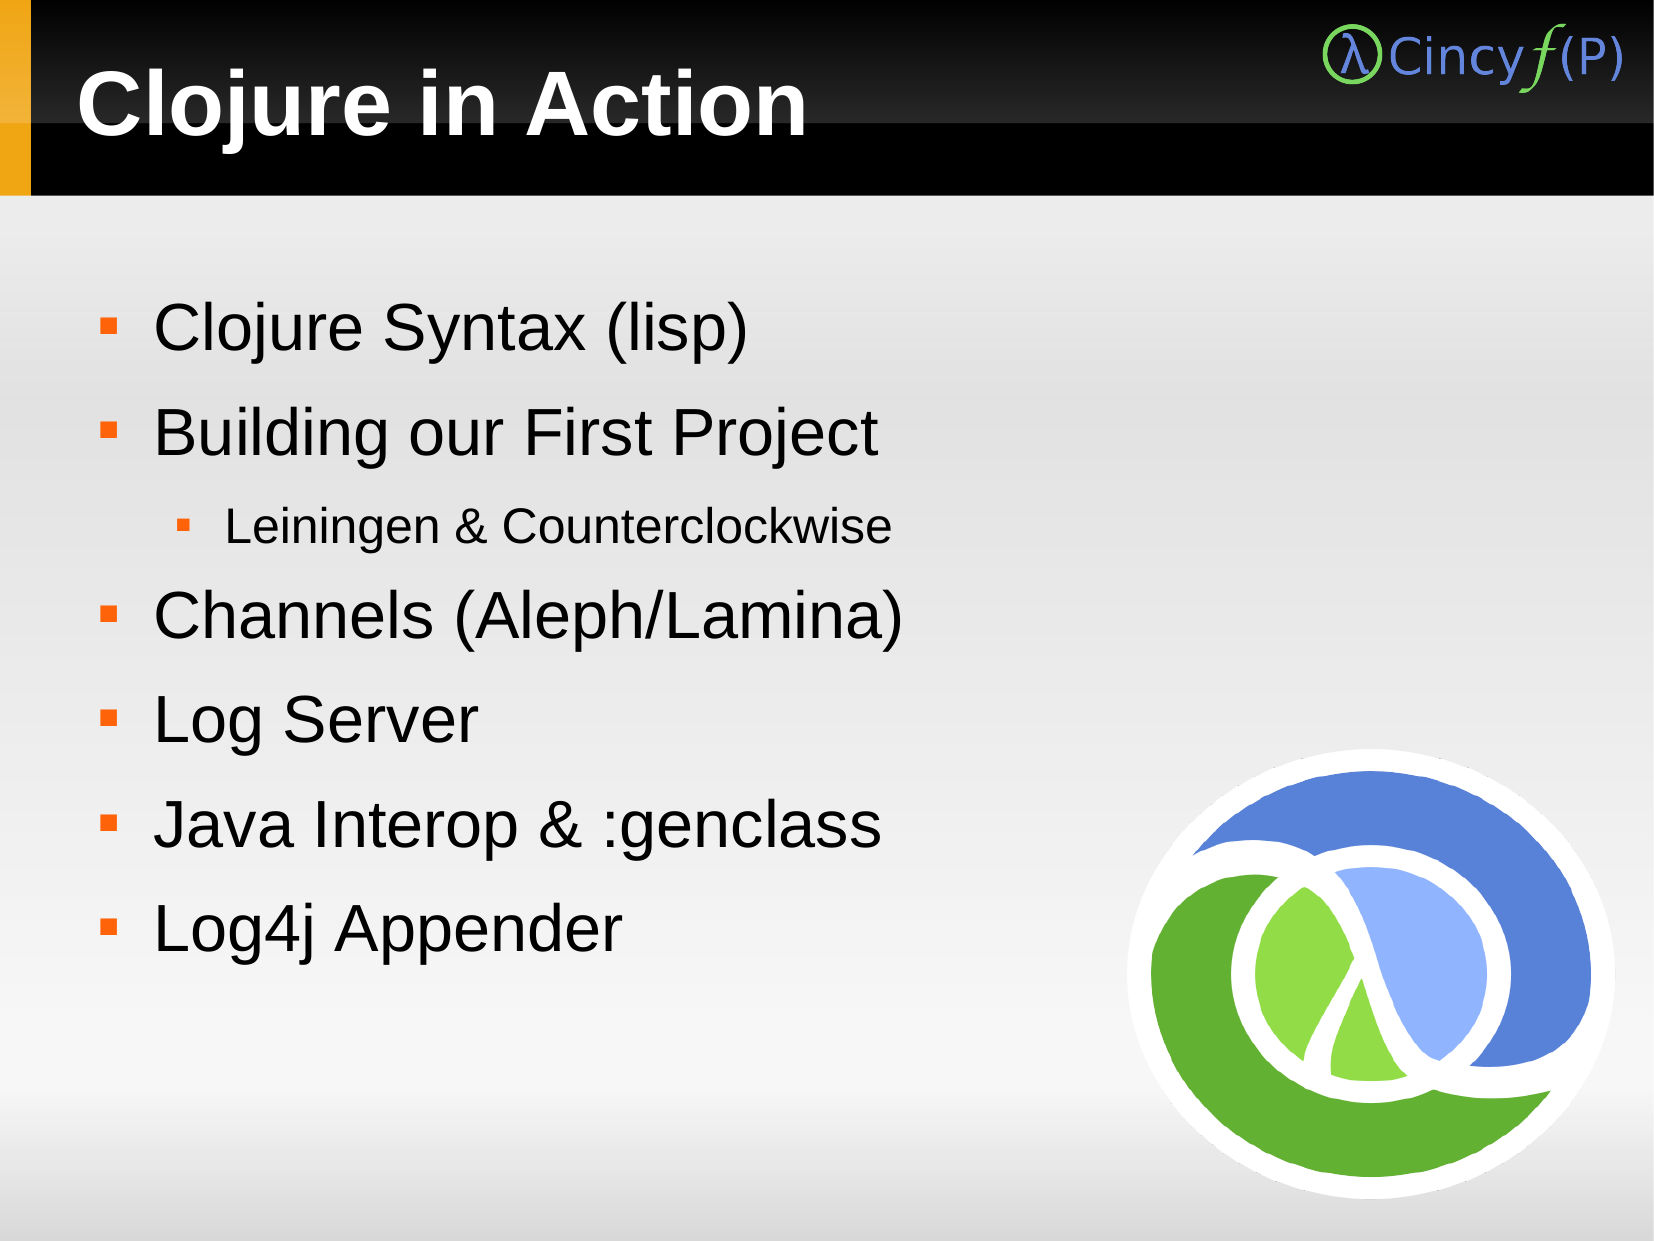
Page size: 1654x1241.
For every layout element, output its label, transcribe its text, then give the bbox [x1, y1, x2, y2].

title Clojure in Action [76, 0, 1565, 208]
picture [0, 0, 1654, 1241]
list Clojure Syntax (lisp) Building our First Project Leiningen & Counterclockwise Channels (Aleph/Lamina) Log Server Java Interop & :genclass Log4j Appender [82, 290, 1276, 1109]
